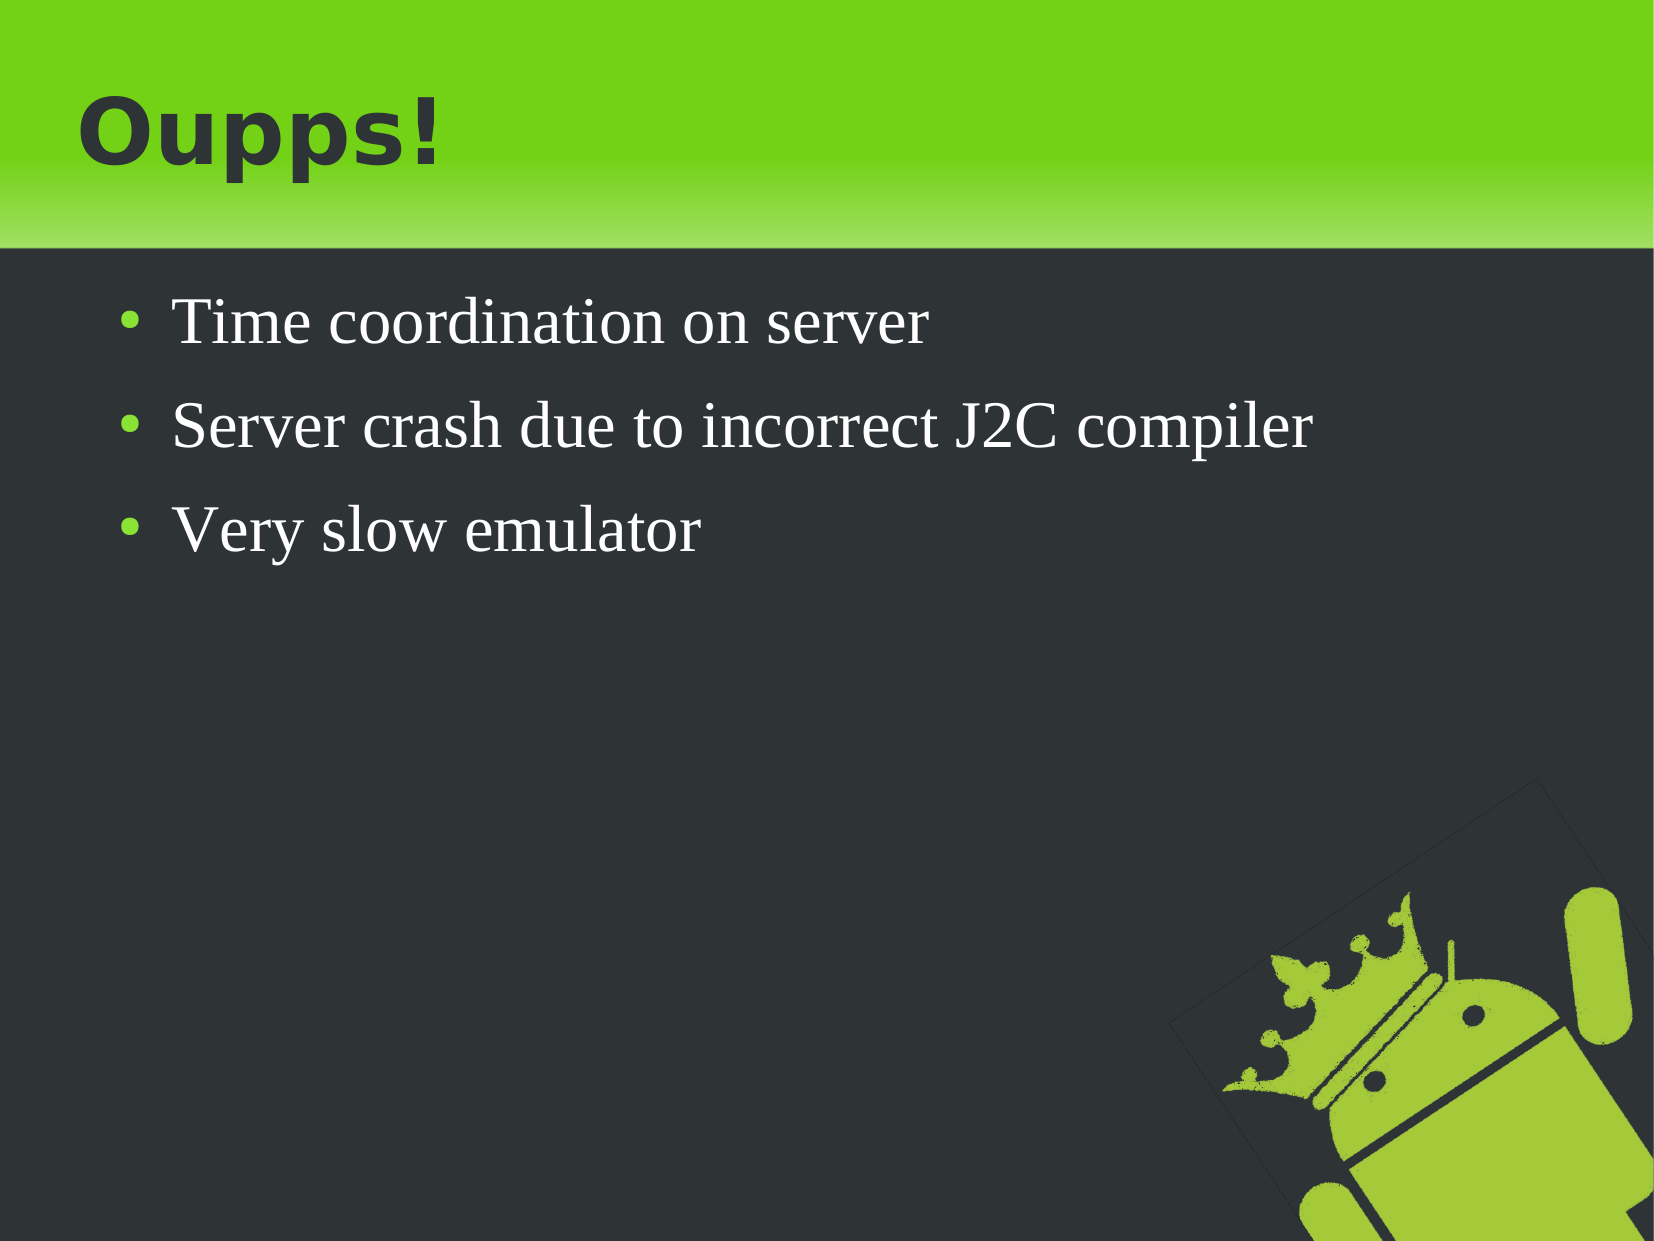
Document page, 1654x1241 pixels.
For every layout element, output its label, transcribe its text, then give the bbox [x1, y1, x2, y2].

title Oupps! [76, 29, 1565, 237]
list Time coordination on server Server crash due to incorrect J2C compiler Very slow emulator [82, 284, 1571, 1103]
picture [0, 0, 1654, 1241]
